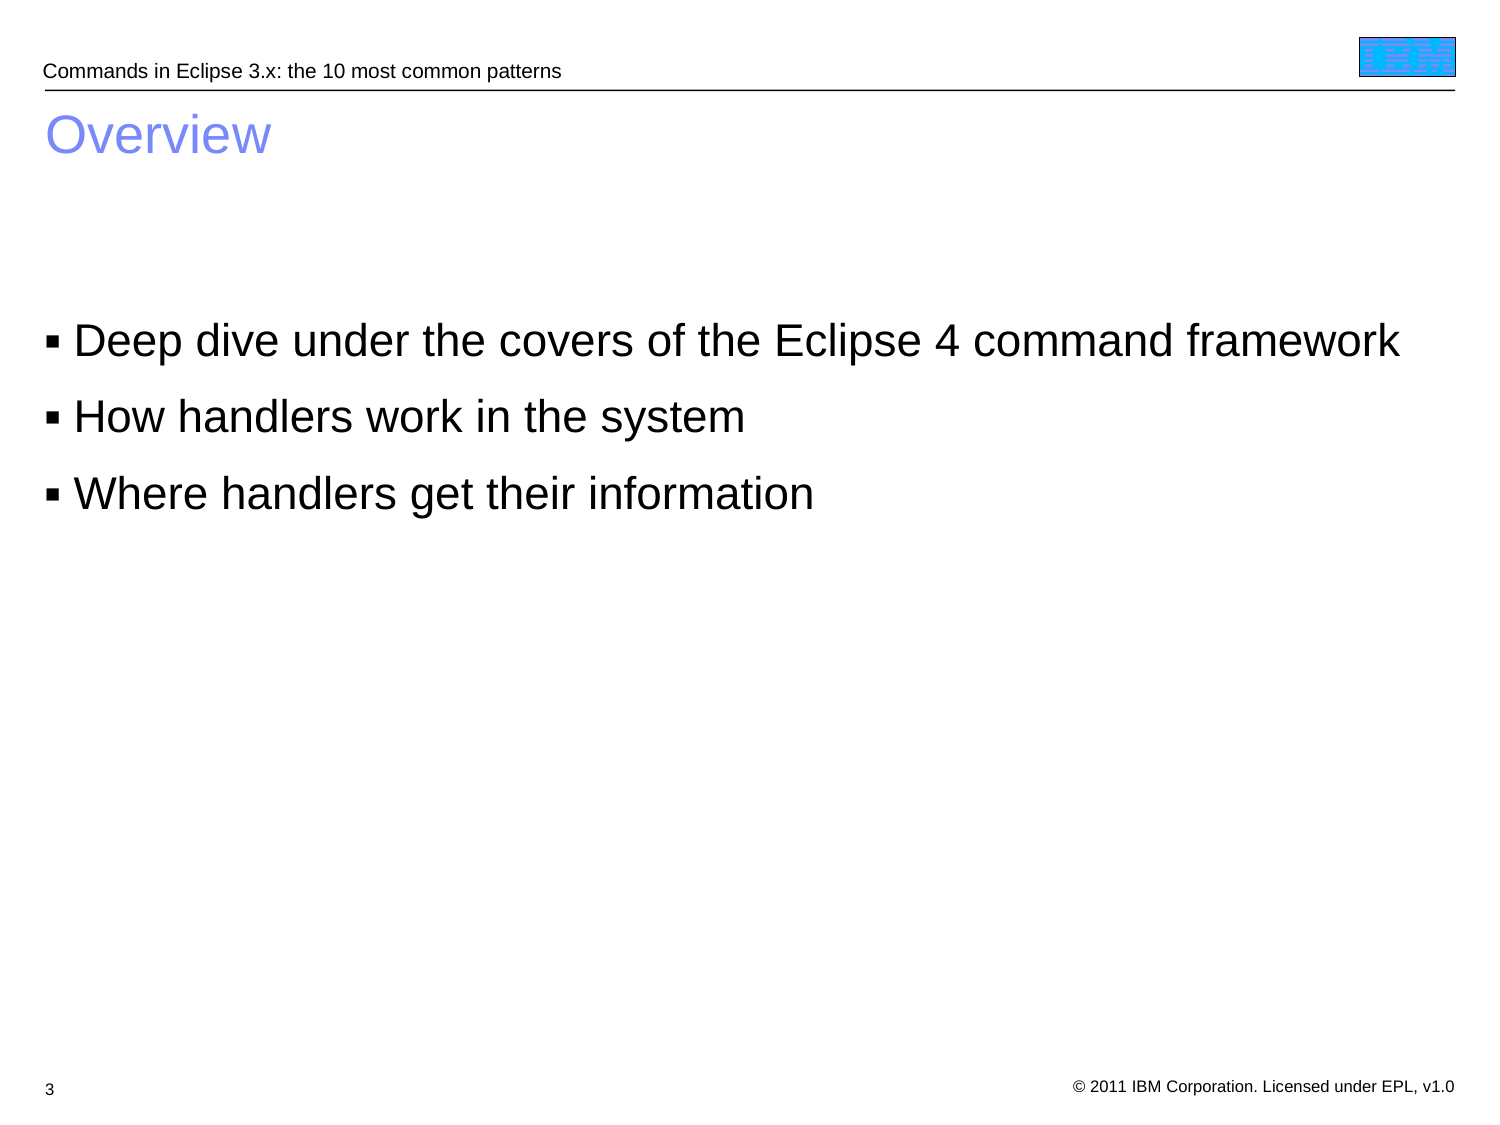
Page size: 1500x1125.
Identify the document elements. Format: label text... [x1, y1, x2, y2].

text_box Commands in Eclipse 3.x: the 10 most common patterns [27, 37, 1312, 83]
title Overview [30, 97, 1456, 218]
list Deep dive under the covers of the Eclipse 4 command framework How handlers work in the system Where handlers get their information [30, 307, 1456, 1058]
